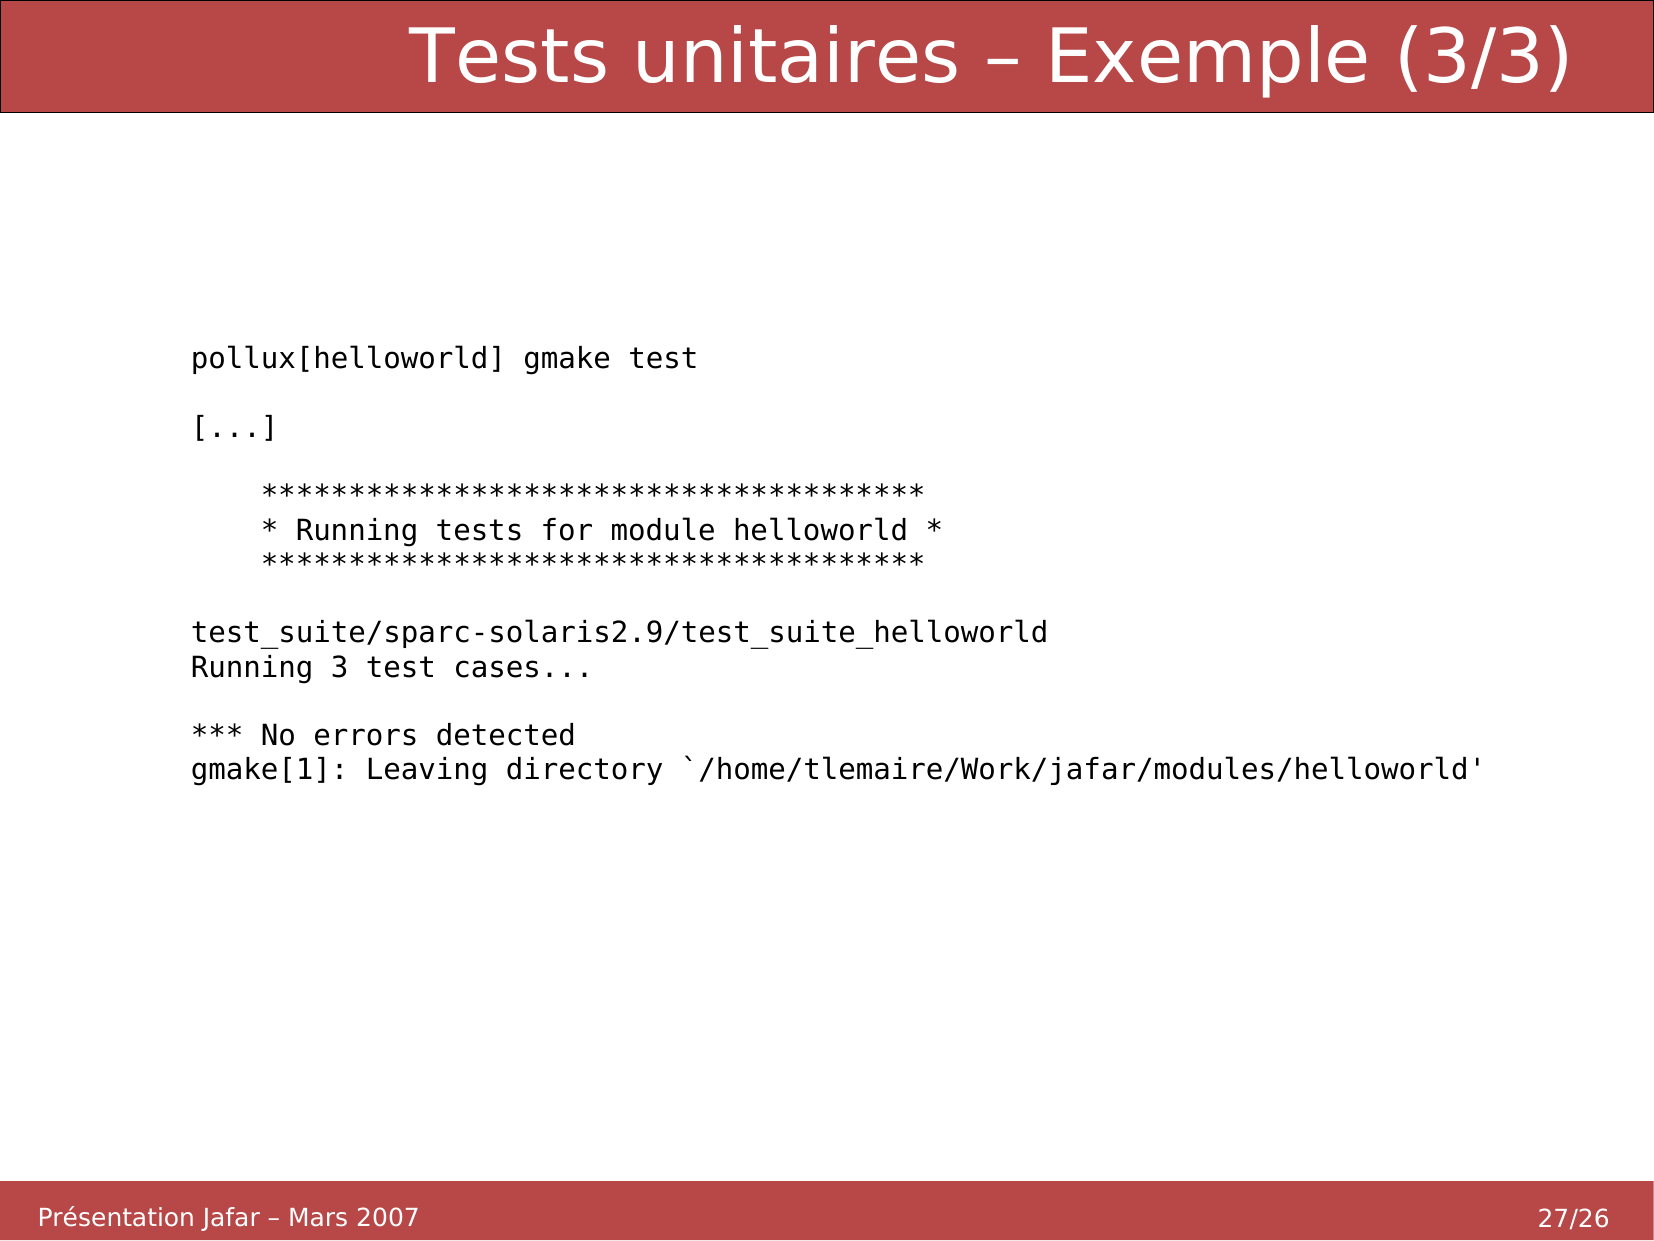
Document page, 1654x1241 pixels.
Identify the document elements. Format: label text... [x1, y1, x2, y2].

title Tests unitaires – Exemple (3/3) [0, 0, 1654, 113]
text_box pollux[helloworld] gmake test [...] ************************************** * Running tests for module helloworld * ************************************** test_suite/sparc-solaris2.9/test_suite_helloworld Running 3 test cases... *** No errors detected gmake[1]: Leaving directory `/home/tlemaire/Work/jafar/modules/helloworld' [190, 340, 1486, 822]
